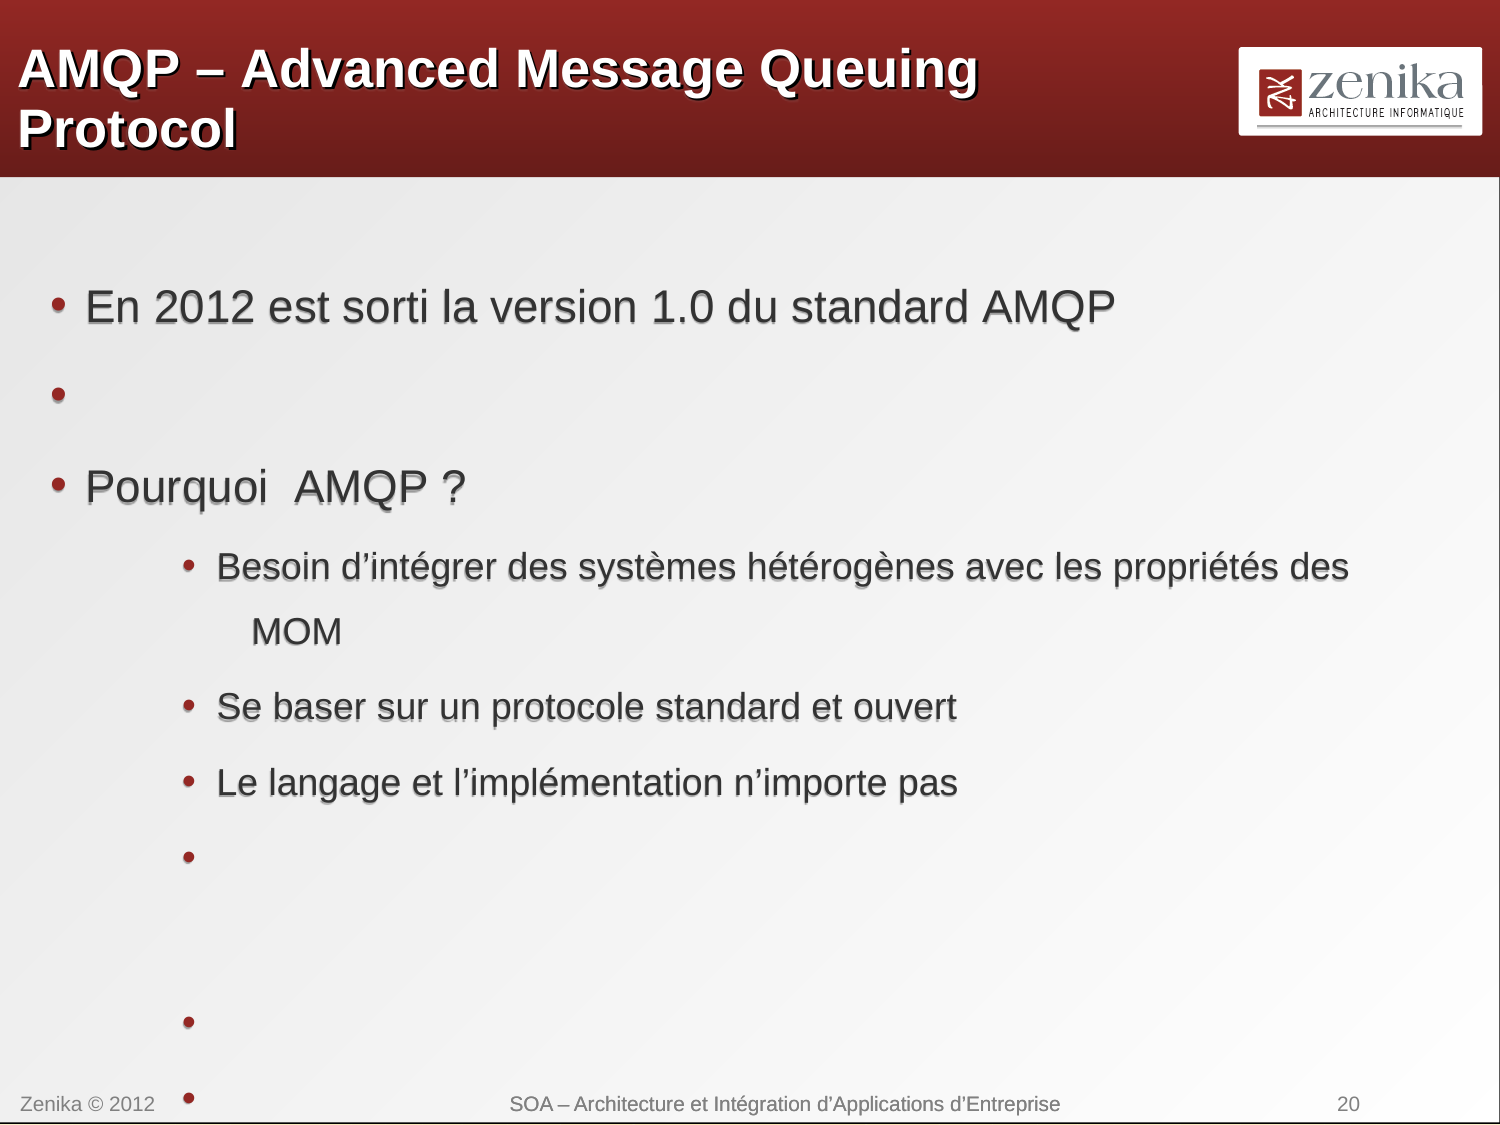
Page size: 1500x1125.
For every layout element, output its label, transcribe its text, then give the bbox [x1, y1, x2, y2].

list En 2012 est sorti la version 1.0 du standard AMQP Pourquoi AMQP ? Besoin d’intégrer des systèmes hétérogènes avec les propriétés des MOM Se baser sur un protocole standard et ouvert Le langage et l’implémentation n’importe pas [50, 249, 1435, 1079]
title AMQP – Advanced Message Queuing Protocol [17, 15, 1214, 180]
text_box SOA – Architecture et Intégration d’Applications d’Entreprise [443, 1084, 1128, 1106]
